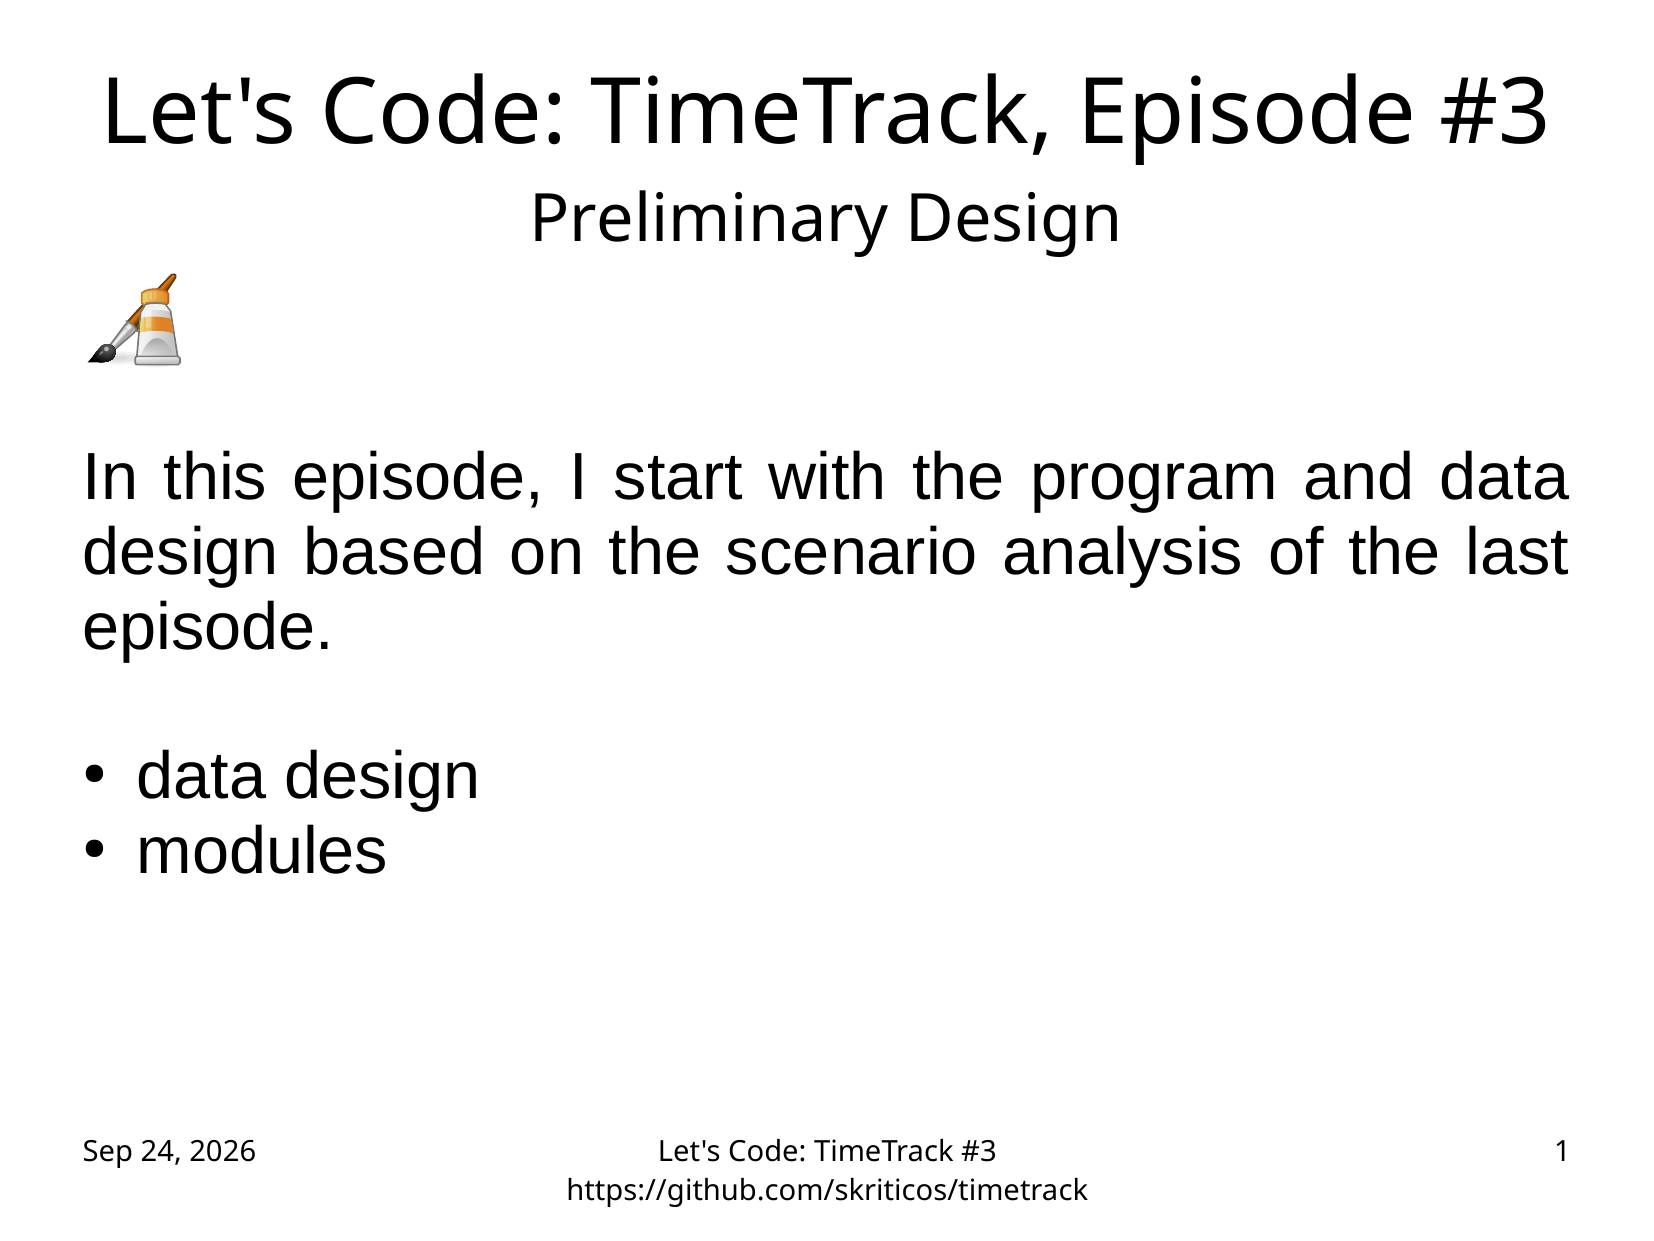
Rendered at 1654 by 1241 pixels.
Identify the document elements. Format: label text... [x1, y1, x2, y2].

title Let's Code: TimeTrack, Episode #3 Preliminary Design [82, 49, 1571, 139]
picture [80, 264, 189, 373]
subtitle In this episode, I start with the program and data design based on the scenario analysis of the last episode. data design modules [82, 139, 1571, 1241]
